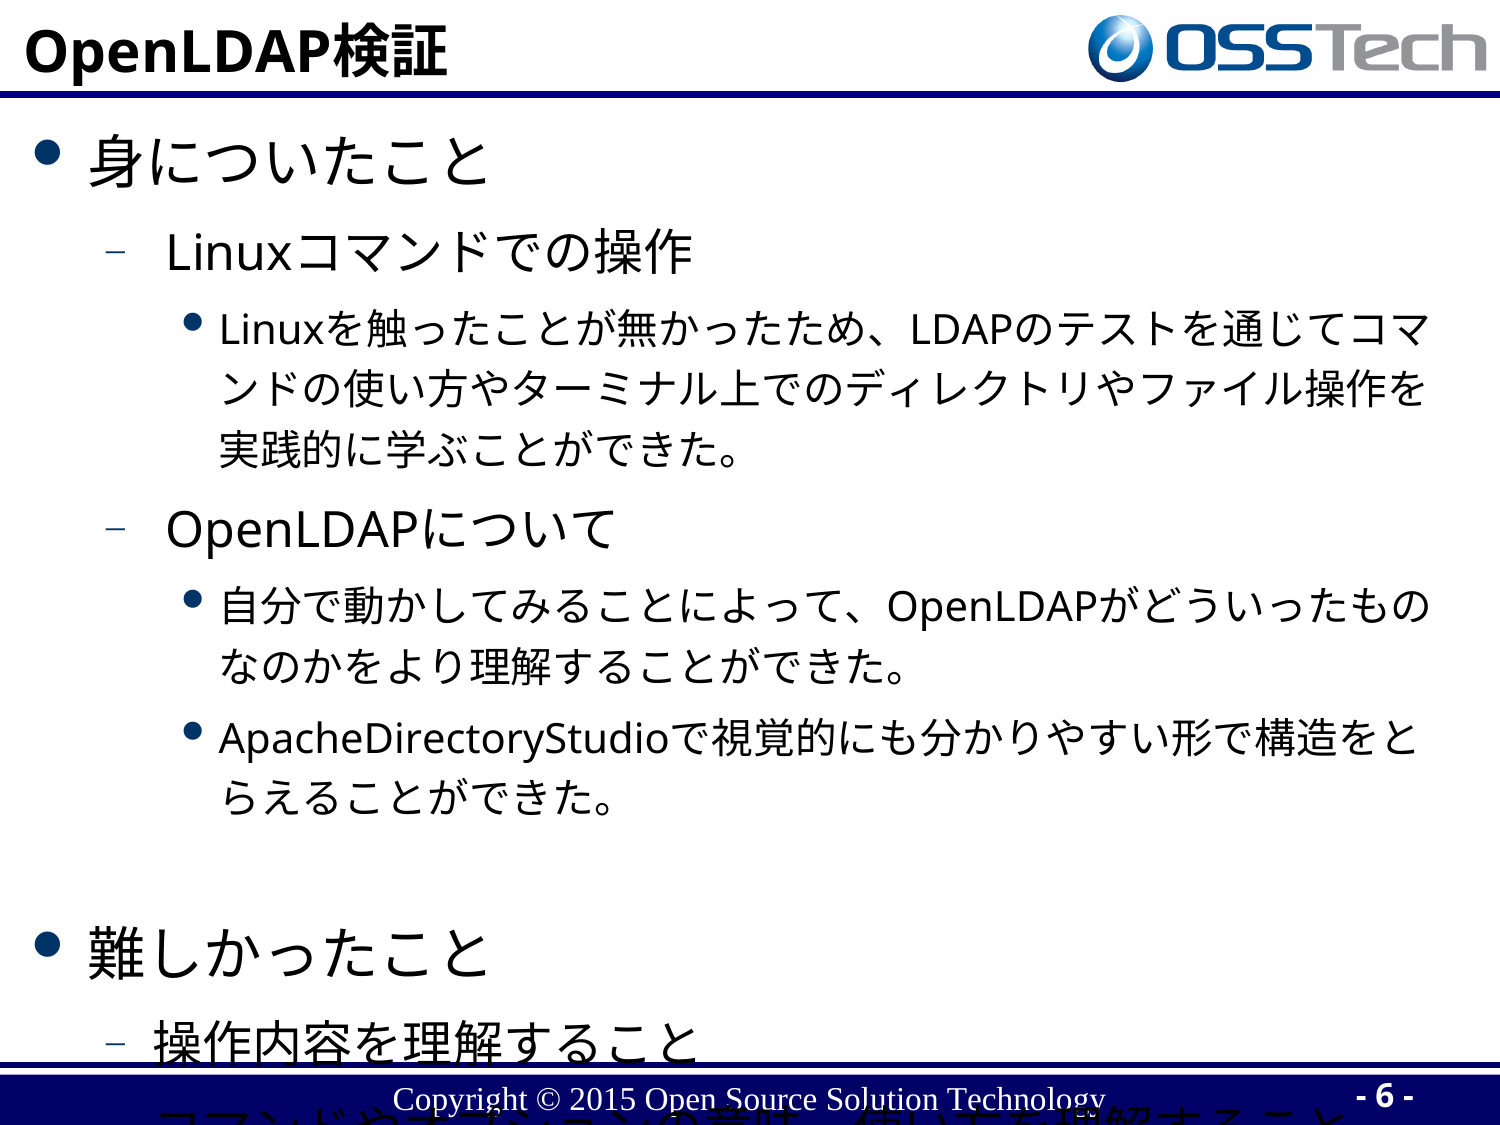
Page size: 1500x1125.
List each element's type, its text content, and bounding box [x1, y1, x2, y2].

list 身についたこと Linuxコマンドでの操作 Linuxを触ったことが無かったため、LDAPのテストを通じてコマンドの使い方やターミナル上でのディレクトリやファイル操作を実践的に学ぶことができた。 OpenLDAPについて 自分で動かしてみることによって、OpenLDAPがどういったものなのかをより理解することができた。 ApacheDirectoryStudioで視覚的にも分かりやすい形で構造をとらえることができた。 難しかったこと 操作内容を理解すること コマンドやオプションの意味、使い方を理解すること エラー結果からエラーの理由を読み解くこと 出力結果をみて、正しい結果なのかを判断すること [31, 115, 1435, 1027]
picture [1087, 13, 1488, 83]
title OpenLDAP検証 [23, 5, 1087, 95]
